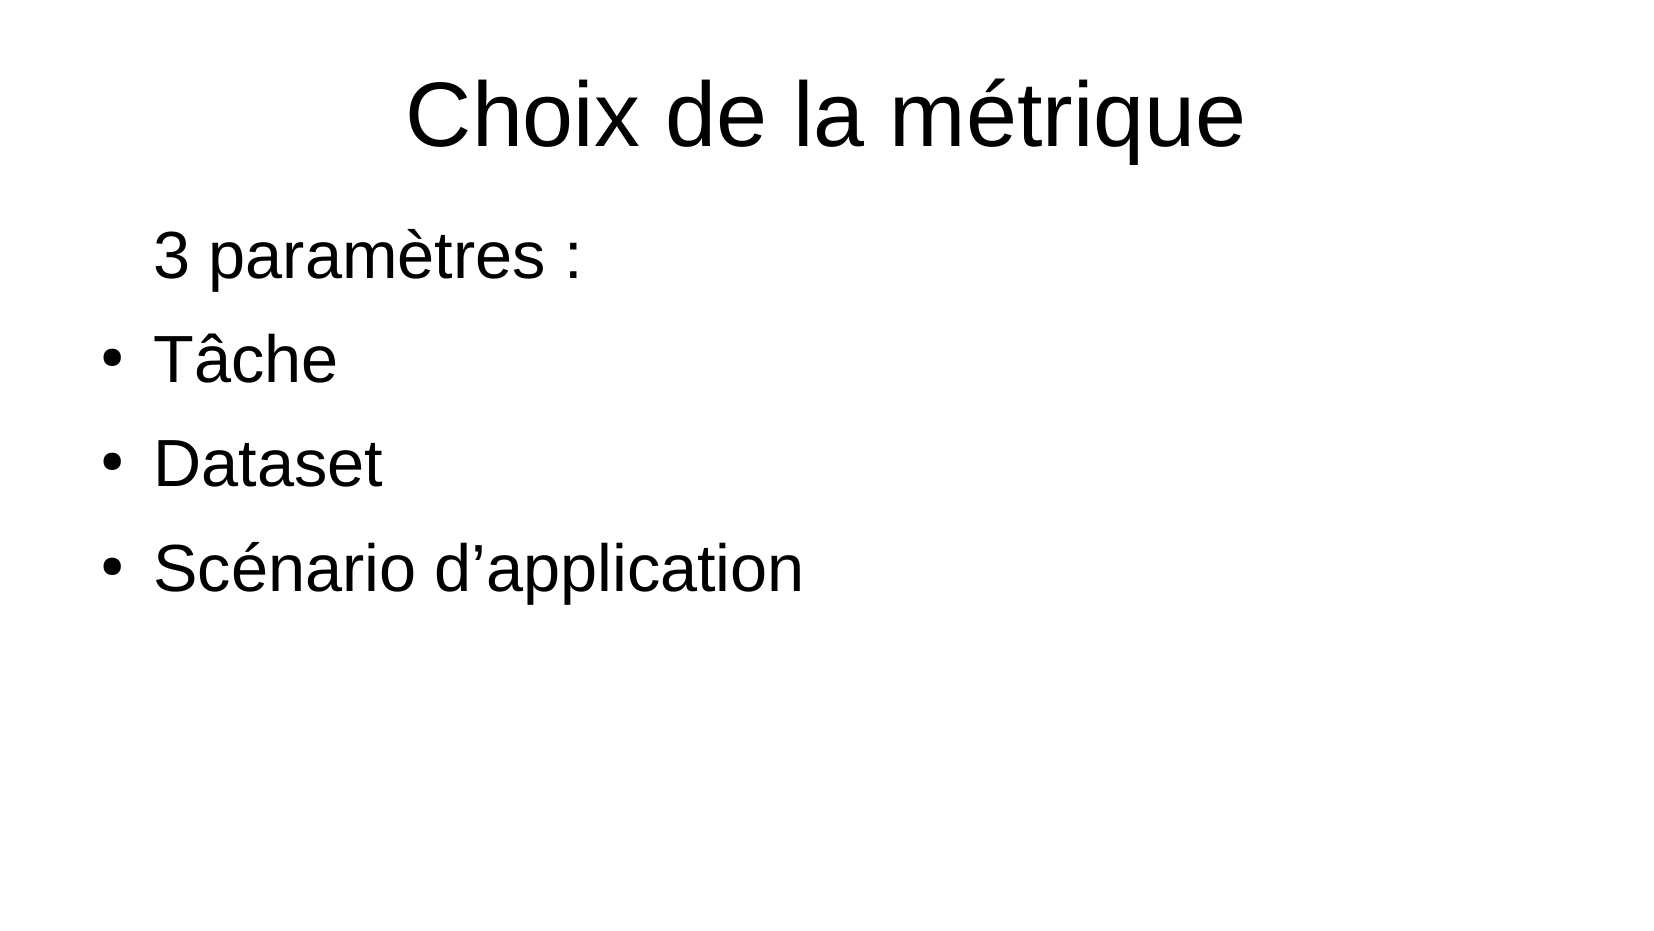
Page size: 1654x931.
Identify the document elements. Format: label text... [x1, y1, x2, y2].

list 3 paramètres : Tâche Dataset Scénario d’application [82, 217, 1571, 758]
title Choix de la métrique [82, 37, 1571, 193]
